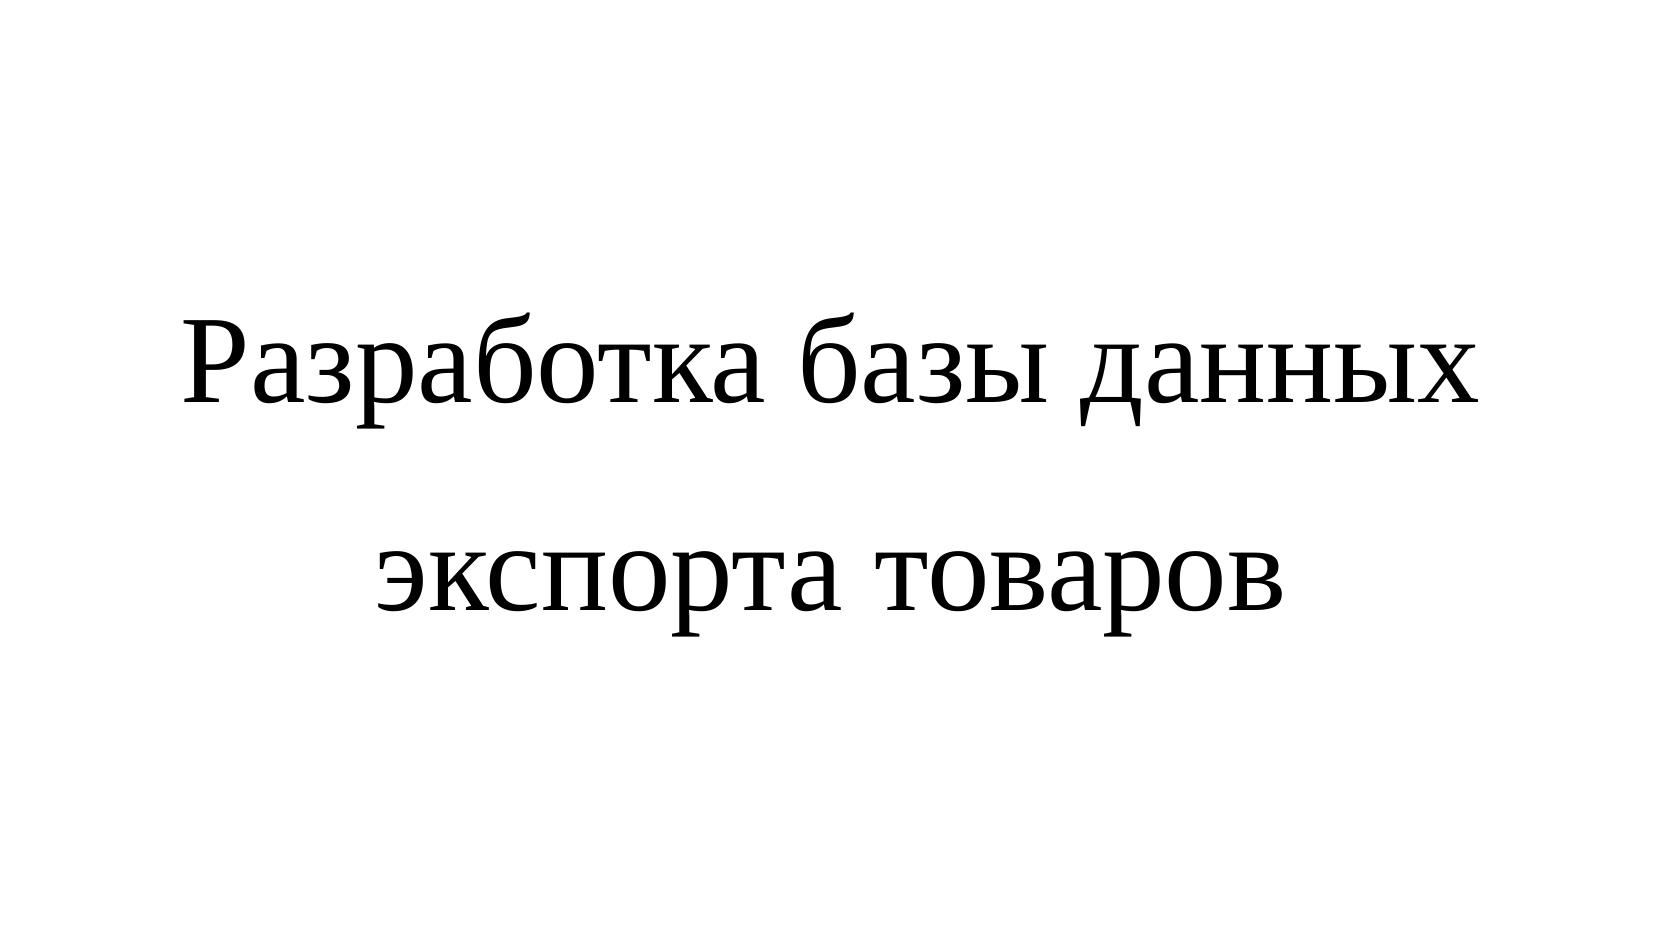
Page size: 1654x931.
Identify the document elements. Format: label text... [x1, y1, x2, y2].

title Разработка базы данных экспорта товаров [86, 222, 1576, 638]
